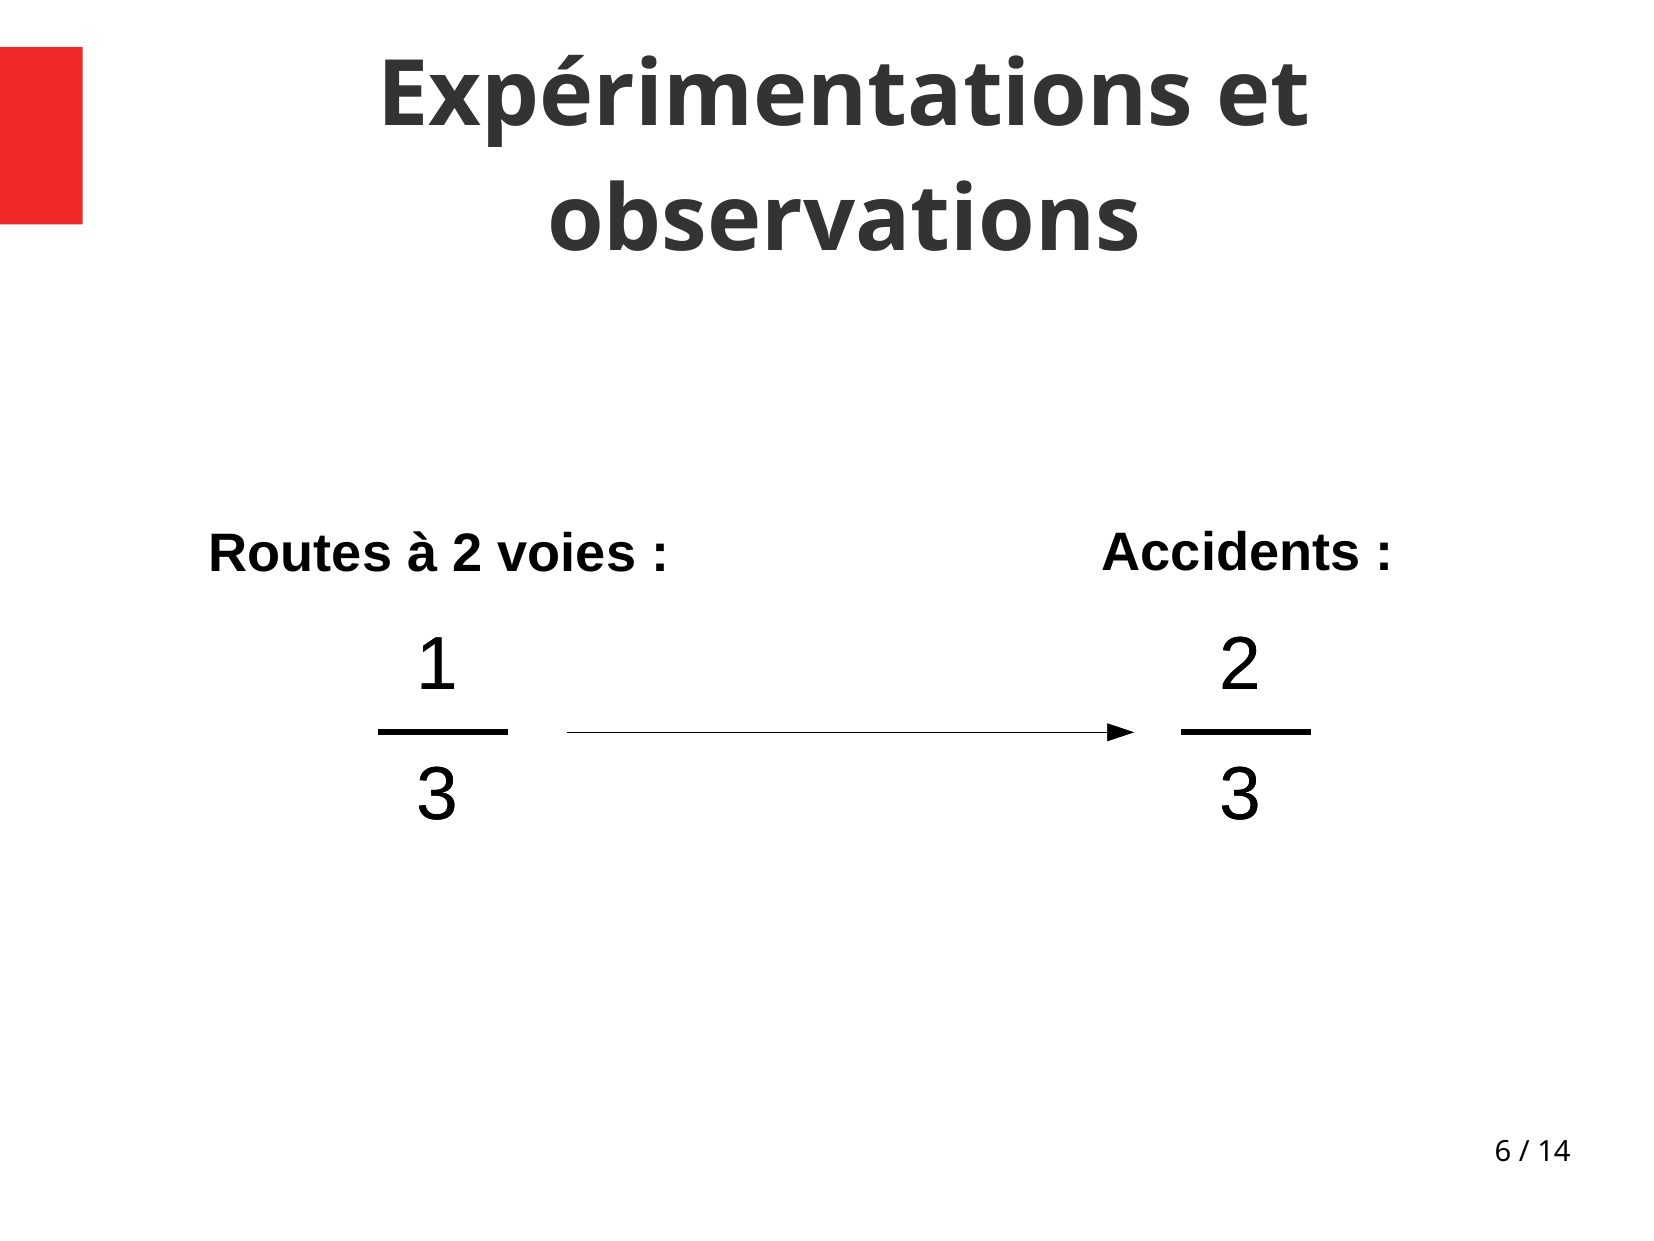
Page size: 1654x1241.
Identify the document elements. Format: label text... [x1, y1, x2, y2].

text_box 1 [401, 614, 473, 714]
title Expérimentations et observations [118, 45, 1571, 260]
text_box Accidents : [1086, 513, 1430, 650]
text_box 3 [1204, 744, 1277, 843]
text_box 2 [1204, 650, 1277, 714]
text_box 3 [401, 744, 473, 843]
text_box Routes à 2 voies : [193, 515, 686, 591]
